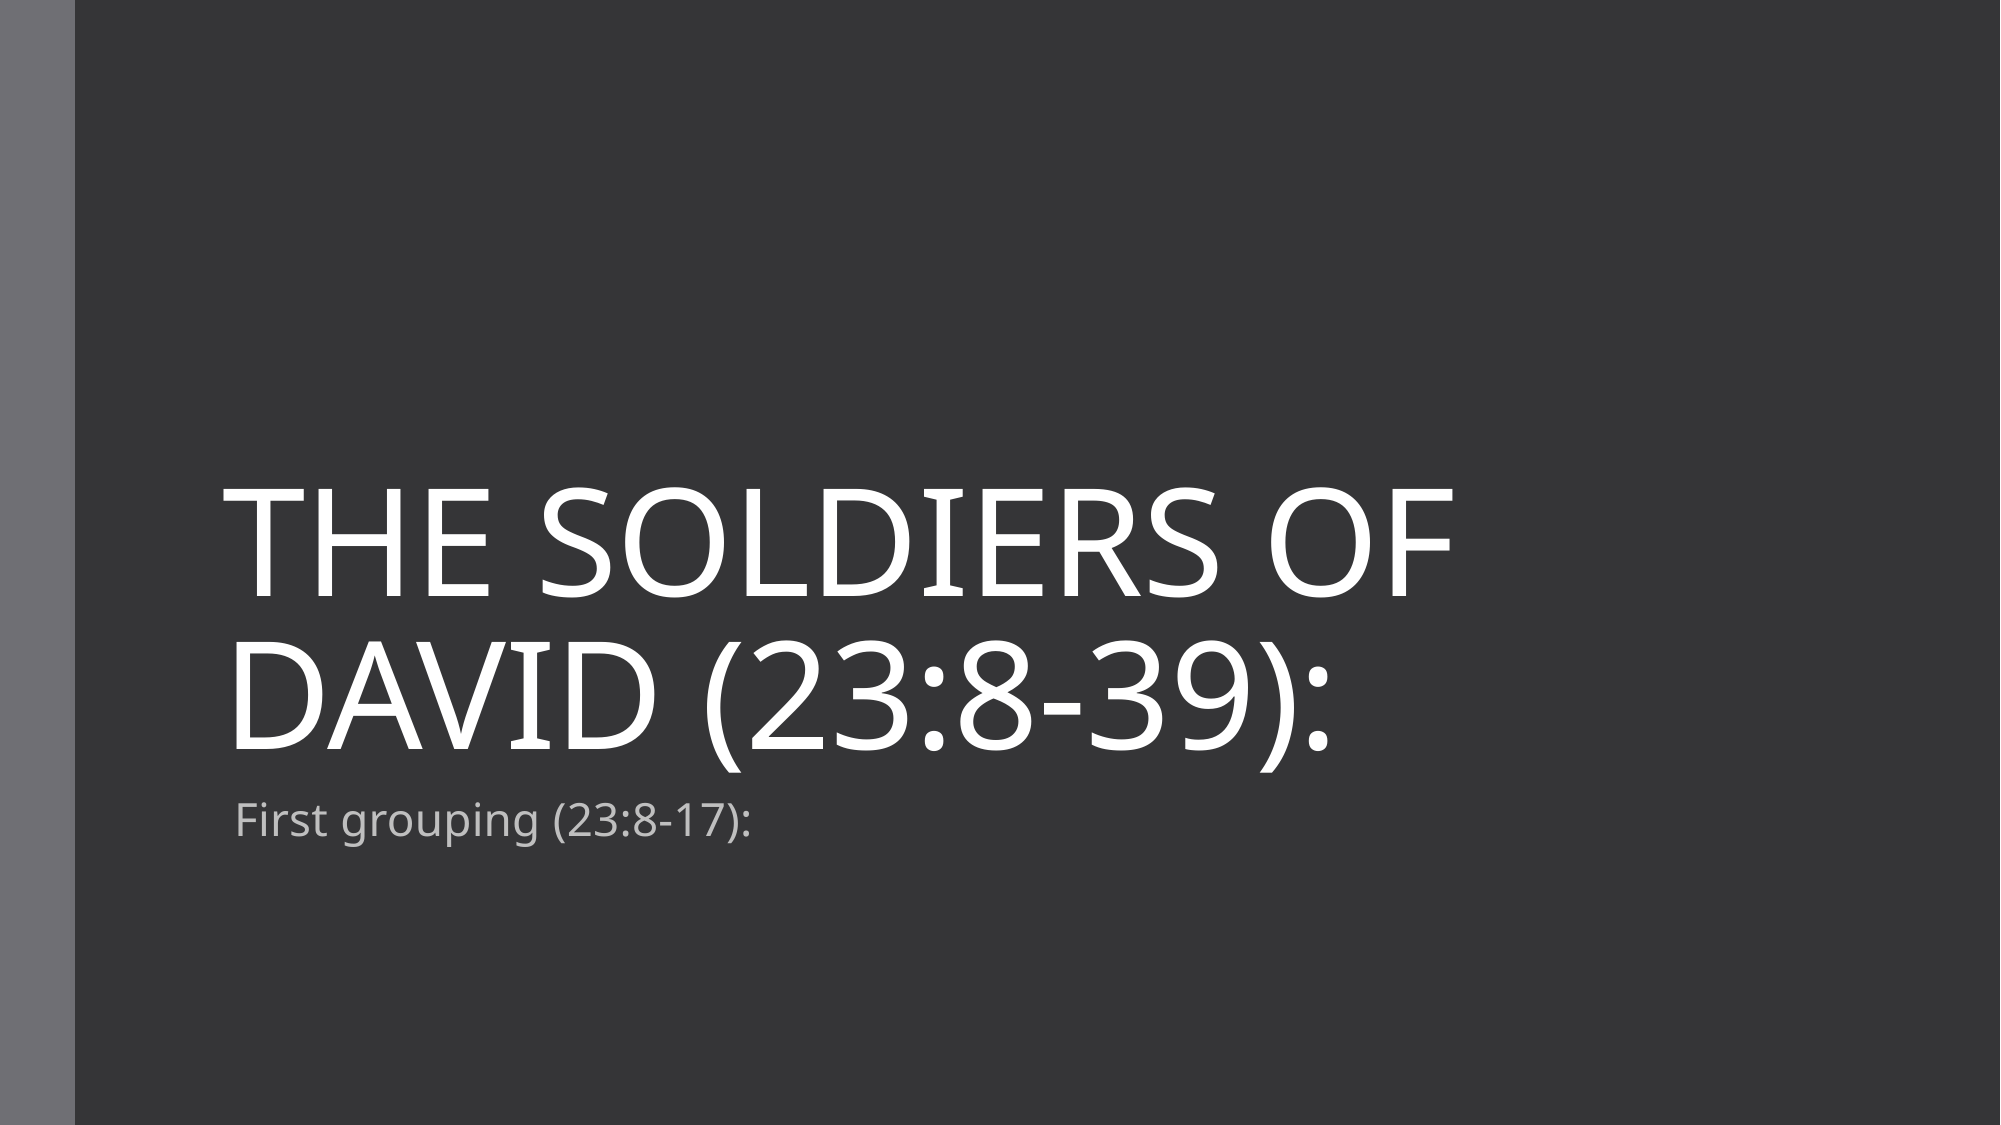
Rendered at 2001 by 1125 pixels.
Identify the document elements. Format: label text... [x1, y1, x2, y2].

title THE SOLDIERS OF DAVID (23:8-39): [206, 124, 1752, 787]
subtitle First grouping (23:8-17): [206, 787, 1752, 1066]
